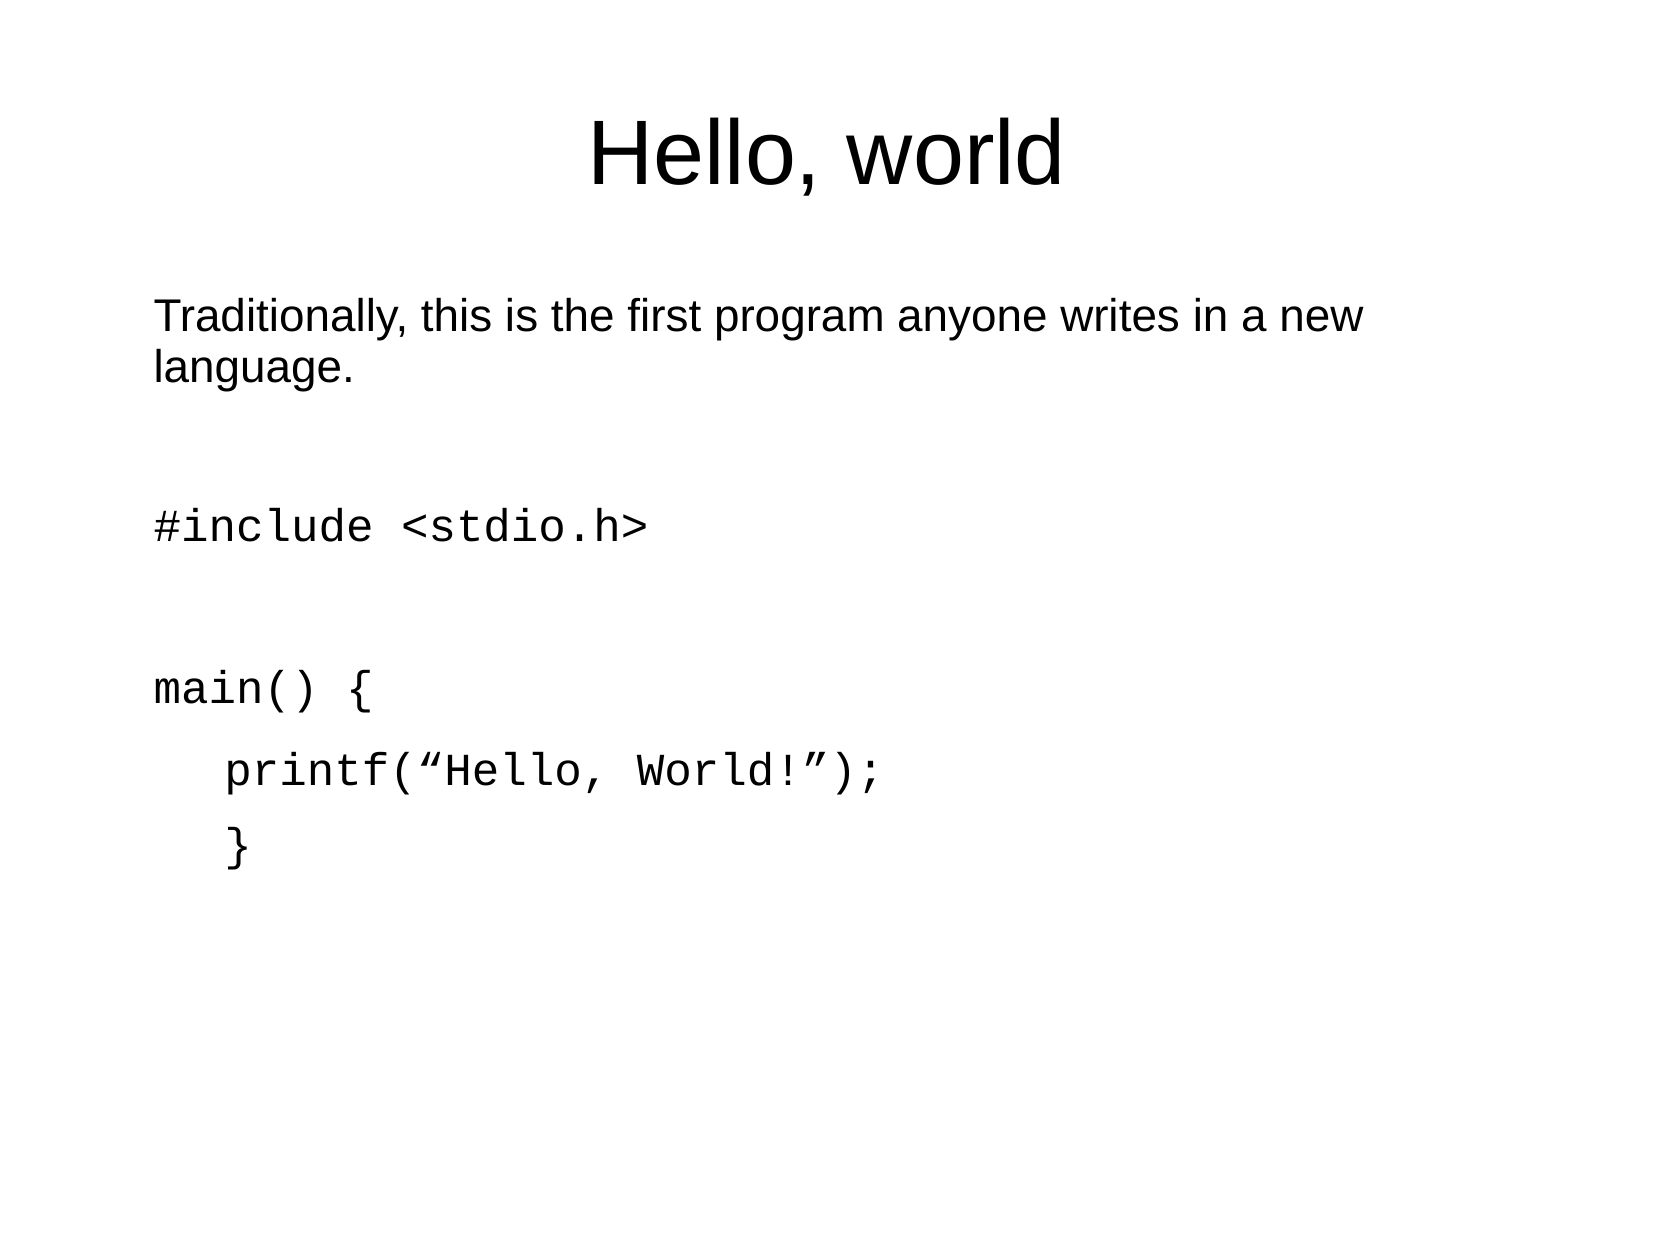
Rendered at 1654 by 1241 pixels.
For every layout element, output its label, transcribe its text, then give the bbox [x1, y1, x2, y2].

title Hello, world [82, 49, 1571, 257]
list Traditionally, this is the first program anyone writes in a new language. #include <stdio.h> main() { printf(“Hello, World!”); } [82, 290, 1538, 1010]
